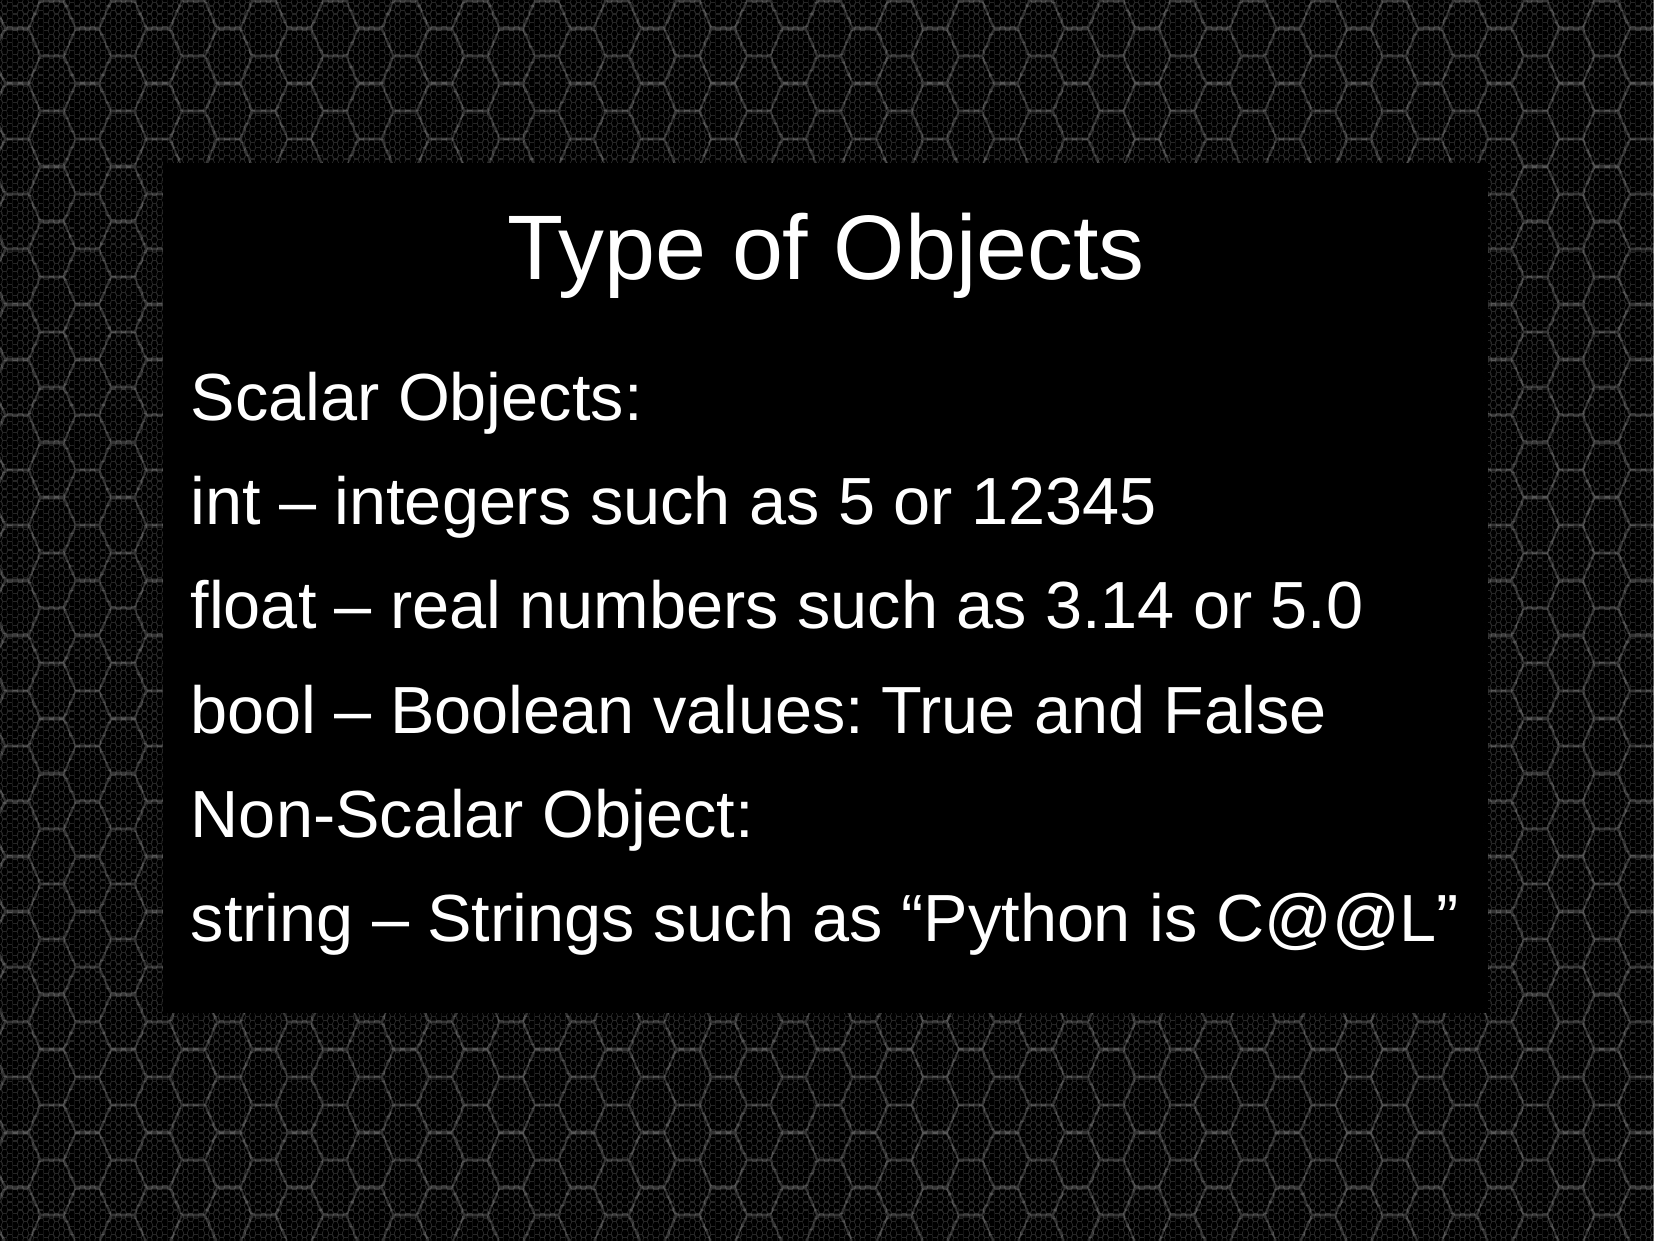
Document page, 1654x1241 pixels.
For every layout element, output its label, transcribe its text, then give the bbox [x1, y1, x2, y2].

title Type of Objects [82, 165, 1571, 331]
list Scalar Objects: int – integers such as 5 or 12345 float – real numbers such as 3.14 or 5.0 bool – Boolean values: True and False Non-Scalar Object: string – Strings such as “Python is C@@L” [120, 360, 1501, 1010]
picture [0, 0, 1654, 1241]
